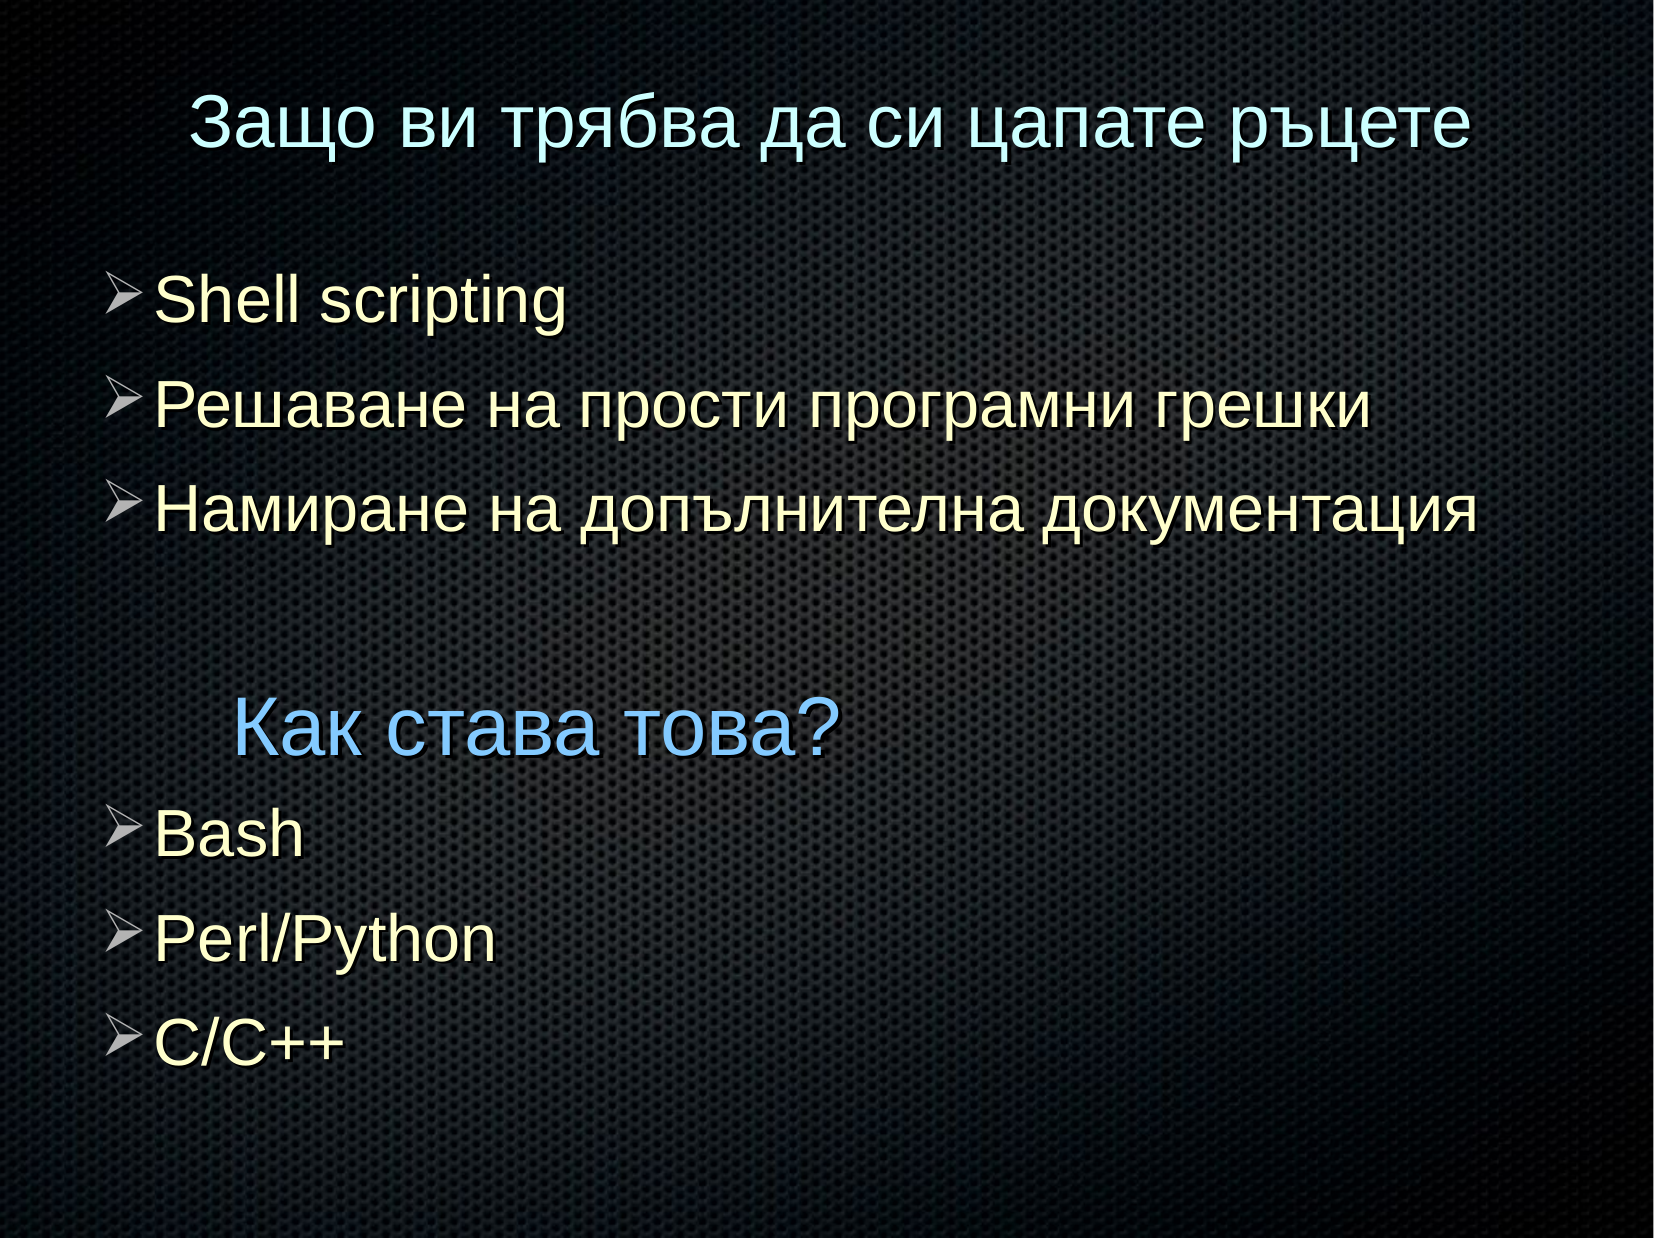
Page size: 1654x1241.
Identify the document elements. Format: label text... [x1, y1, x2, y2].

list Shell scripting Решаване на прости програмни грешки Намиране на допълнителна документация Как става това? Bash Perl/Python C/C++ [82, 262, 1571, 1148]
title Защо ви трябва да си цапате ръцете [86, 25, 1576, 218]
picture [0, 0, 1654, 1238]
